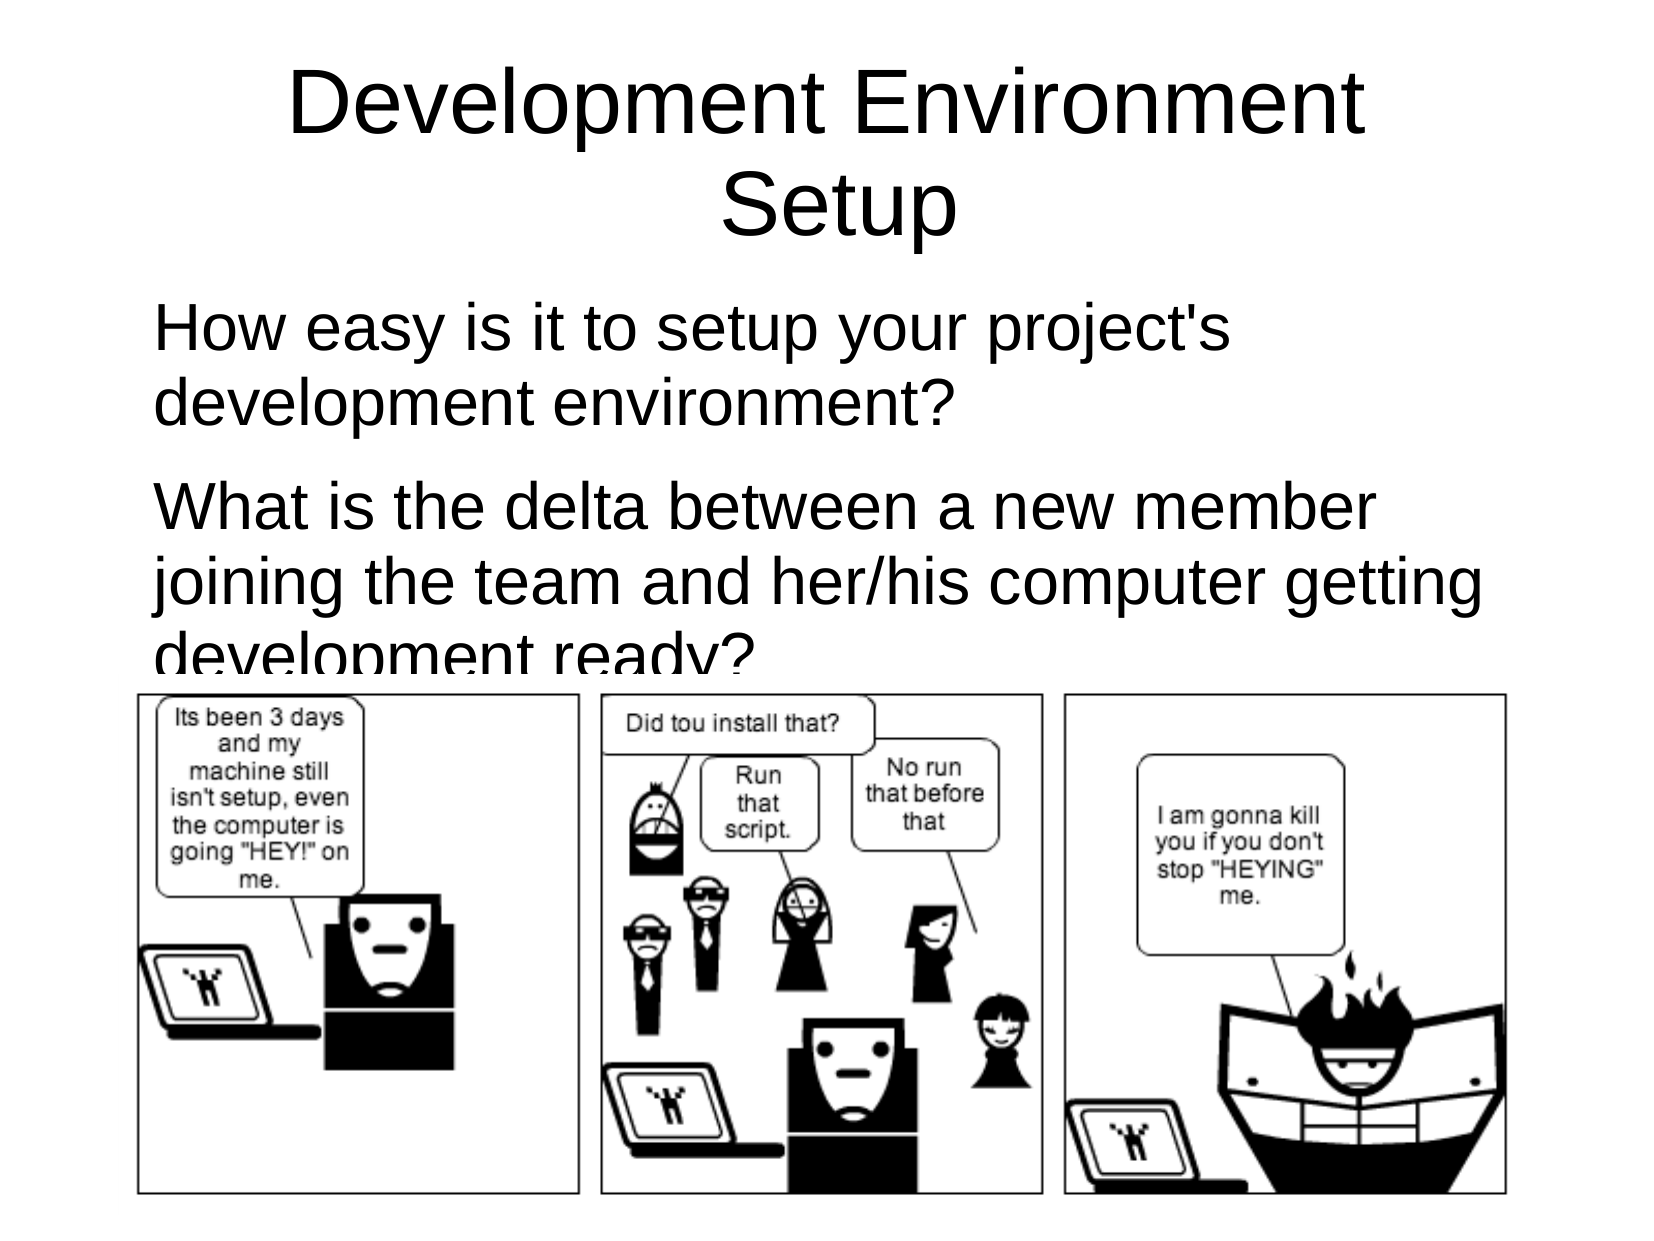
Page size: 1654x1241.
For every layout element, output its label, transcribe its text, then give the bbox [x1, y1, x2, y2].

list How easy is it to setup your project's development environment? What is the delta between a new member joining the team and her/his computer getting development ready? [82, 290, 1571, 1010]
picture [117, 674, 1528, 1216]
title Development Environment Setup [82, 49, 1571, 257]
